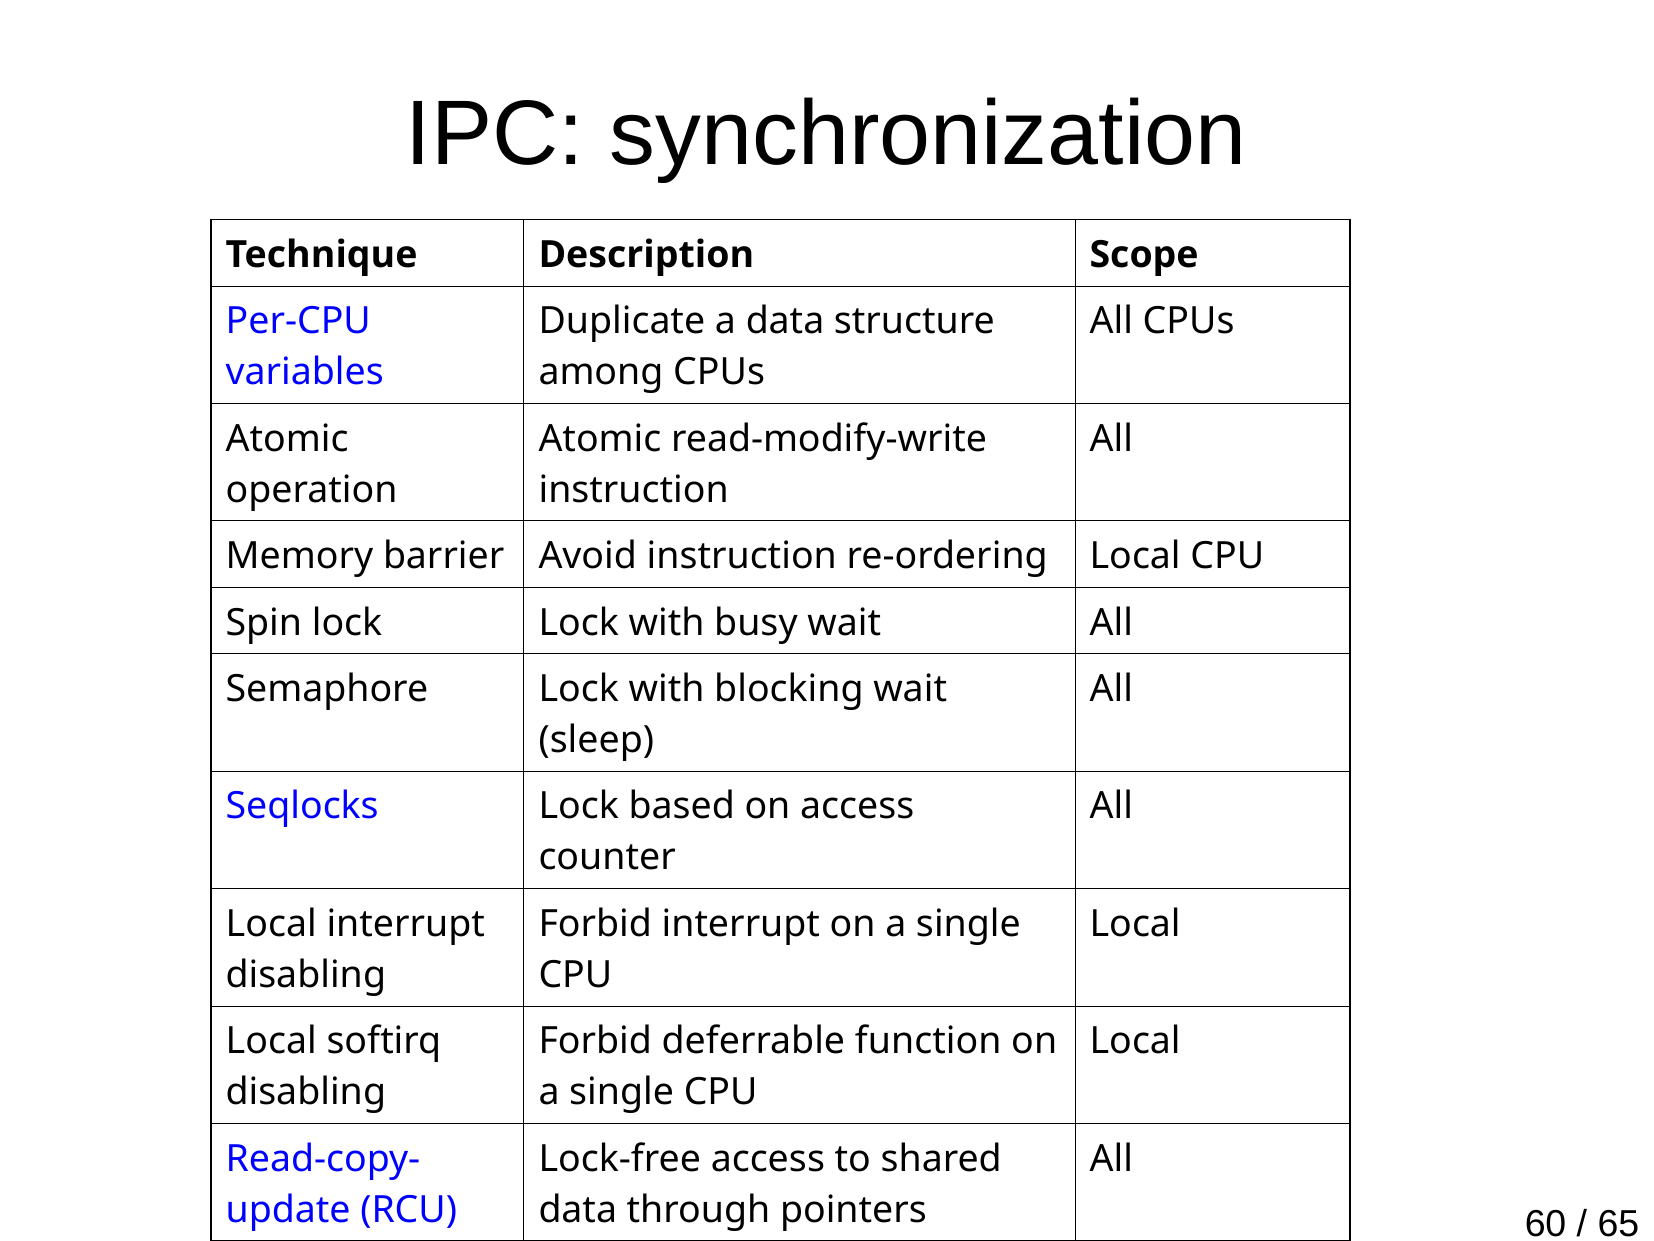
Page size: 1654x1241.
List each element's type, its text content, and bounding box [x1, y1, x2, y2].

table_cell Spin lock [212, 588, 523, 653]
table_cell Forbid deferrable function on a single CPU [524, 1007, 1075, 1123]
table_header Technique [212, 220, 523, 286]
table_cell Local [1076, 889, 1349, 1006]
table_cell Local interrupt disabling [212, 889, 523, 1006]
text_box <number> / 65 [1380, 1194, 1654, 1241]
table_cell Forbid interrupt on a single CPU [524, 889, 1075, 1006]
table_cell Lock based on access counter [524, 772, 1075, 888]
title IPC: synchronization [82, 29, 1571, 237]
table_cell All [1076, 1124, 1349, 1240]
table_cell Lock with blocking wait (sleep) [524, 654, 1075, 771]
table_cell Duplicate a data structure among CPUs [524, 287, 1075, 403]
table_cell Seqlocks [212, 772, 523, 888]
table_cell Lock-free access to shared data through pointers [524, 1124, 1075, 1240]
table_cell Local CPU [1076, 521, 1349, 587]
table_header Description [524, 220, 1075, 286]
table_cell All CPUs [1076, 287, 1349, 403]
table_cell Atomic read-modify-write instruction [524, 404, 1075, 520]
table_cell Per-CPU variables [212, 287, 523, 403]
table_cell Lock with busy wait [524, 588, 1075, 653]
table_cell Atomic operation [212, 404, 523, 520]
table_cell All [1076, 404, 1349, 520]
table_cell Read-copy-update (RCU) [212, 1124, 523, 1240]
table_cell All [1076, 654, 1349, 771]
table_cell Memory barrier [212, 521, 523, 587]
table_cell Avoid instruction re-ordering [524, 521, 1075, 587]
table_header Scope [1076, 220, 1349, 286]
table_cell Local [1076, 1007, 1349, 1123]
table_cell Semaphore [212, 654, 523, 771]
table_cell All [1076, 588, 1349, 653]
table_cell Local softirq disabling [212, 1007, 523, 1123]
table_cell All [1076, 772, 1349, 888]
